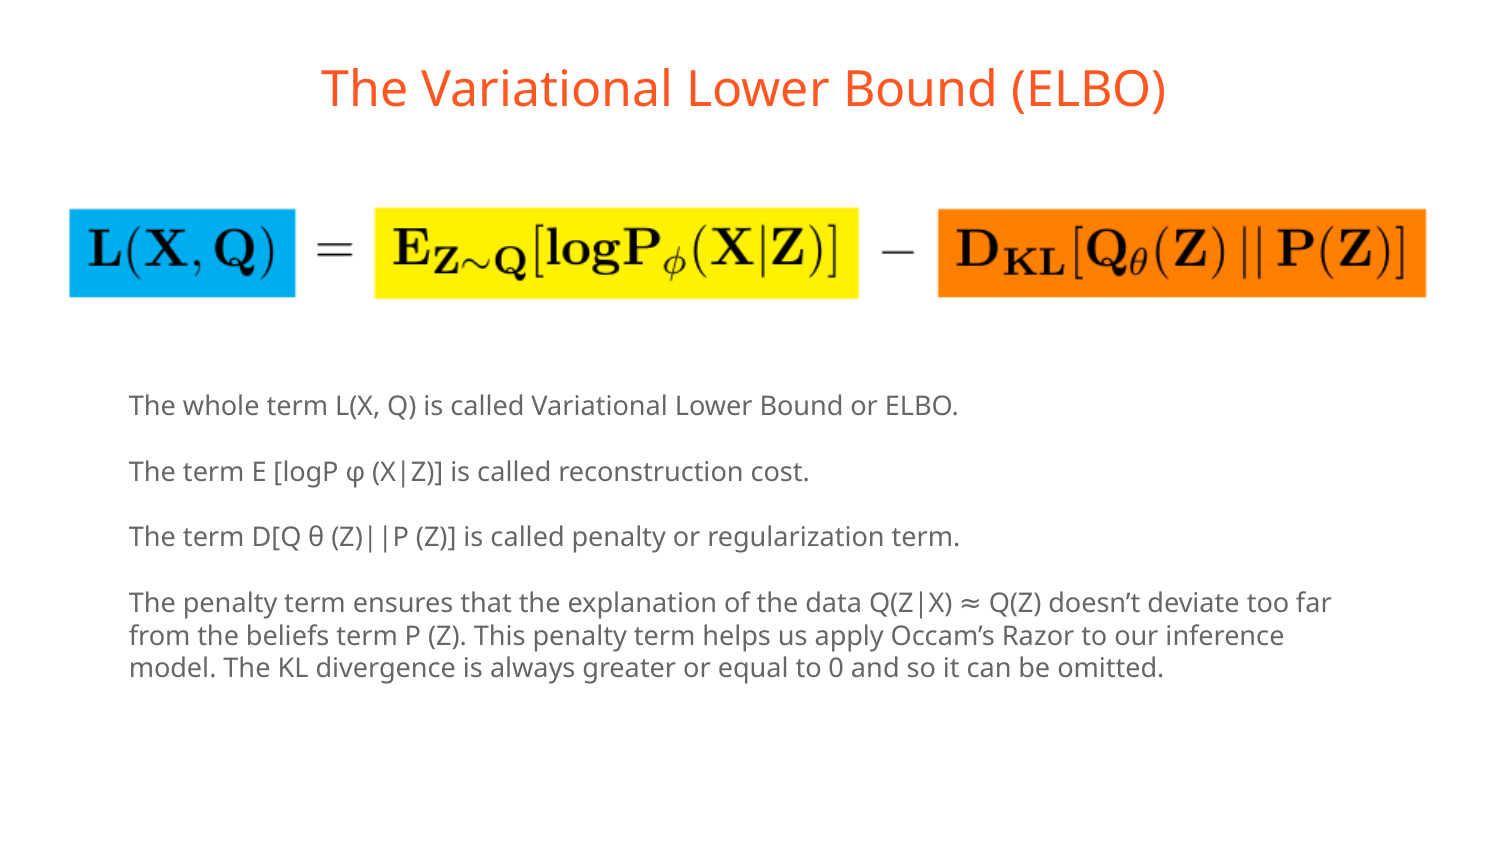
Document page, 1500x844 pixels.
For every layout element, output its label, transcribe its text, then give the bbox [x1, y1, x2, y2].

title The Variational Lower Bound (ELBO) [113, 41, 1376, 130]
picture [65, 191, 1435, 311]
list The whole term L(X, Q) is called Variational Lower Bound or ELBO. The term E [logP φ (X|Z)] is called reconstruction cost. The term D[Q θ (Z)||P (Z)] is called penalty or regularization term. The penalty term ensures that the explanation of the data Q(Z|X) ≈ Q(Z) doesn’t deviate too far from the beliefs term P (Z). This penalty term helps us apply Occam’s Razor to our inference model. The KL divergence is always greater or equal to 0 and so it can be omitted. [113, 373, 1376, 720]
